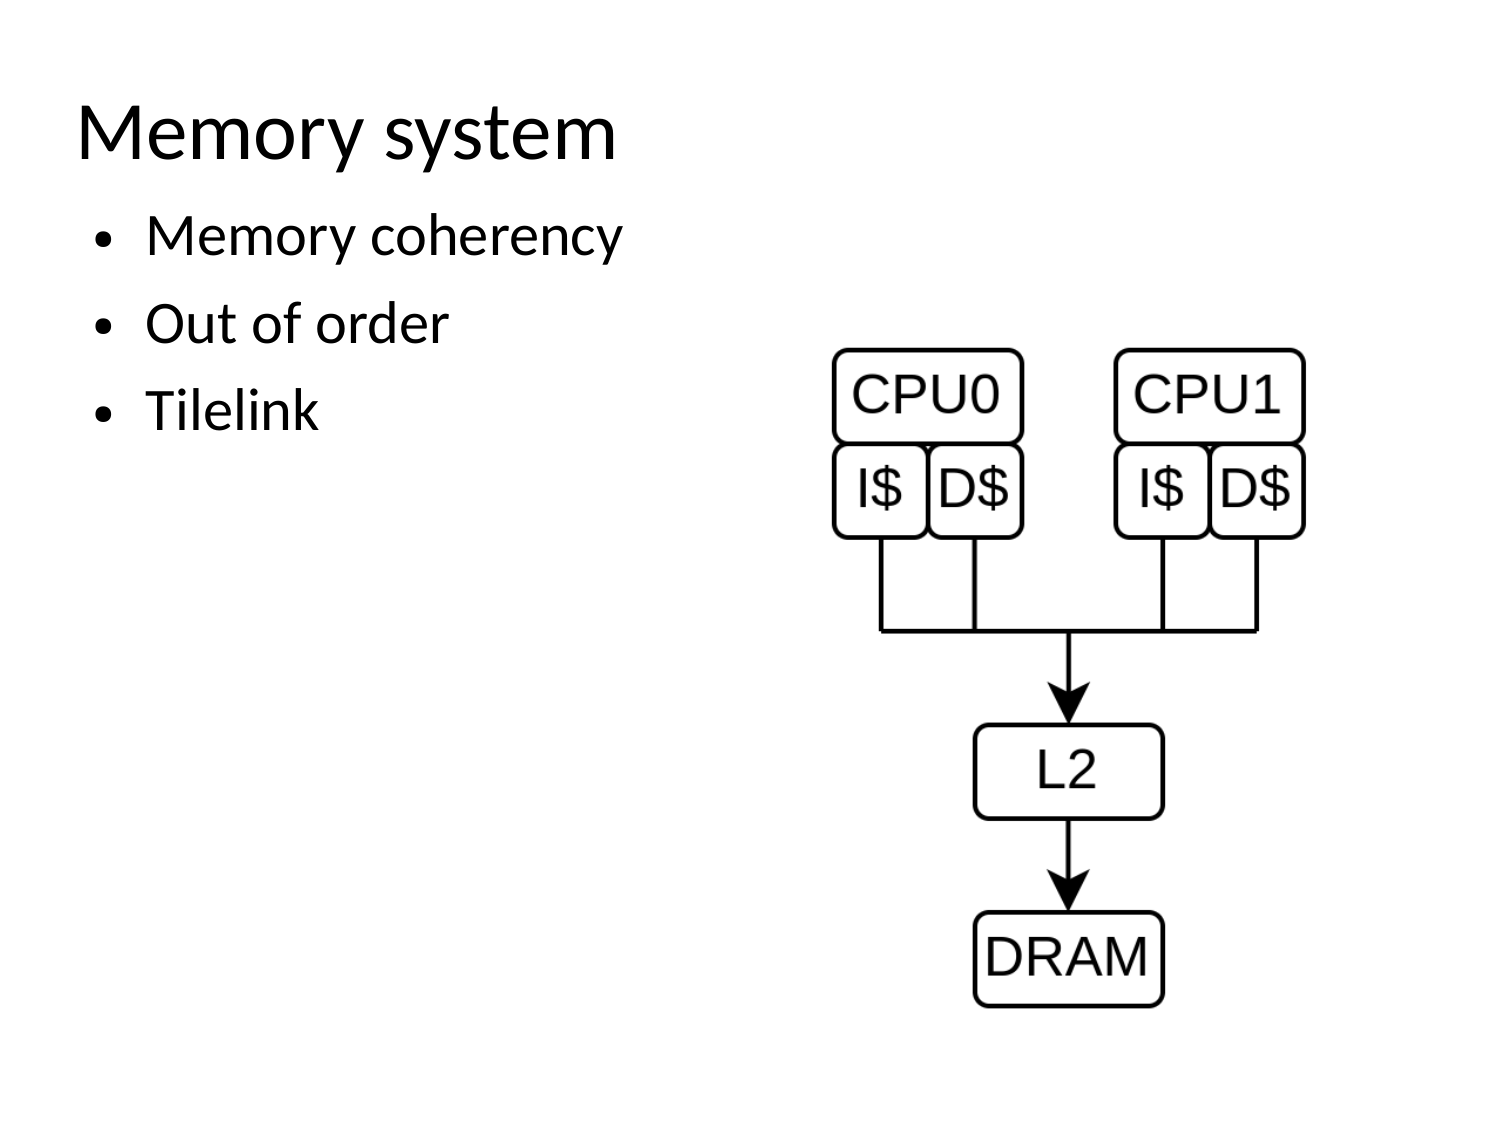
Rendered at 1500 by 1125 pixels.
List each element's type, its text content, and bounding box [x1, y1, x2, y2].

picture [785, 301, 1353, 1061]
list Memory coherency Out of order Tilelink [75, 210, 1500, 1048]
title Memory system [75, 44, 1425, 210]
